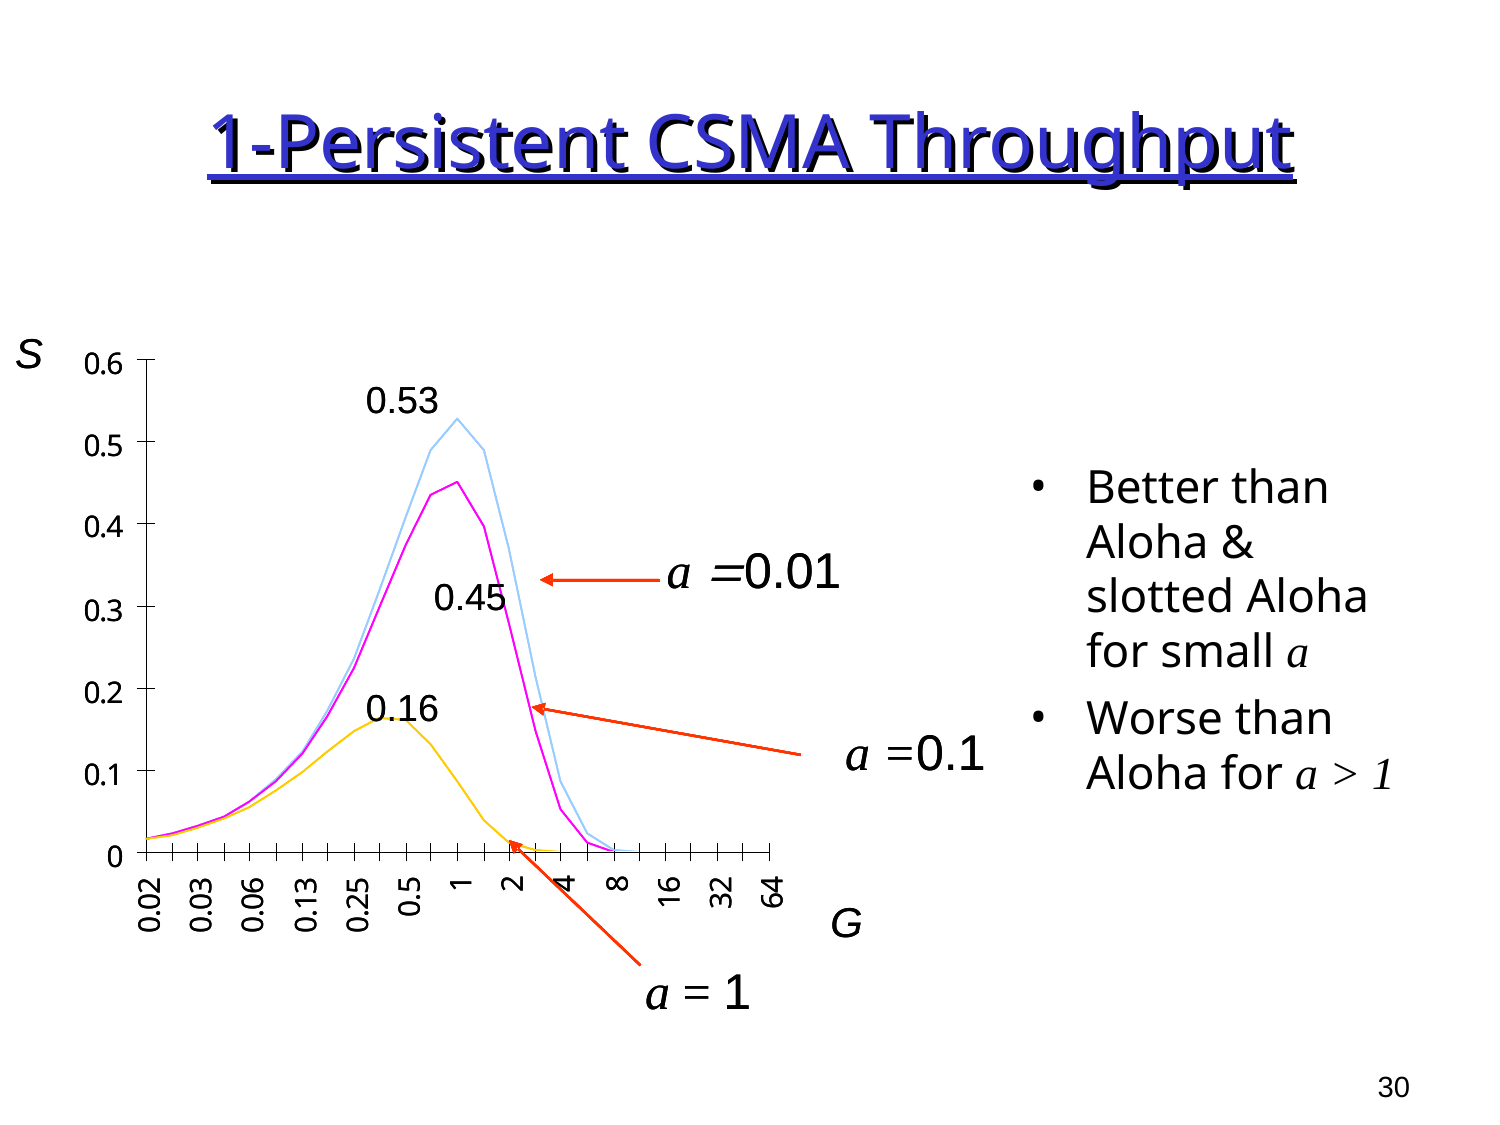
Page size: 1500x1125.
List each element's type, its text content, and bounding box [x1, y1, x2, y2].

text_box Better than Aloha & slotted Aloha for small a Worse than Aloha for a > 1 [1015, 449, 1427, 936]
title 1-Persistent CSMA Throughput [75, 45, 1426, 233]
picture [0, 306, 1036, 1031]
